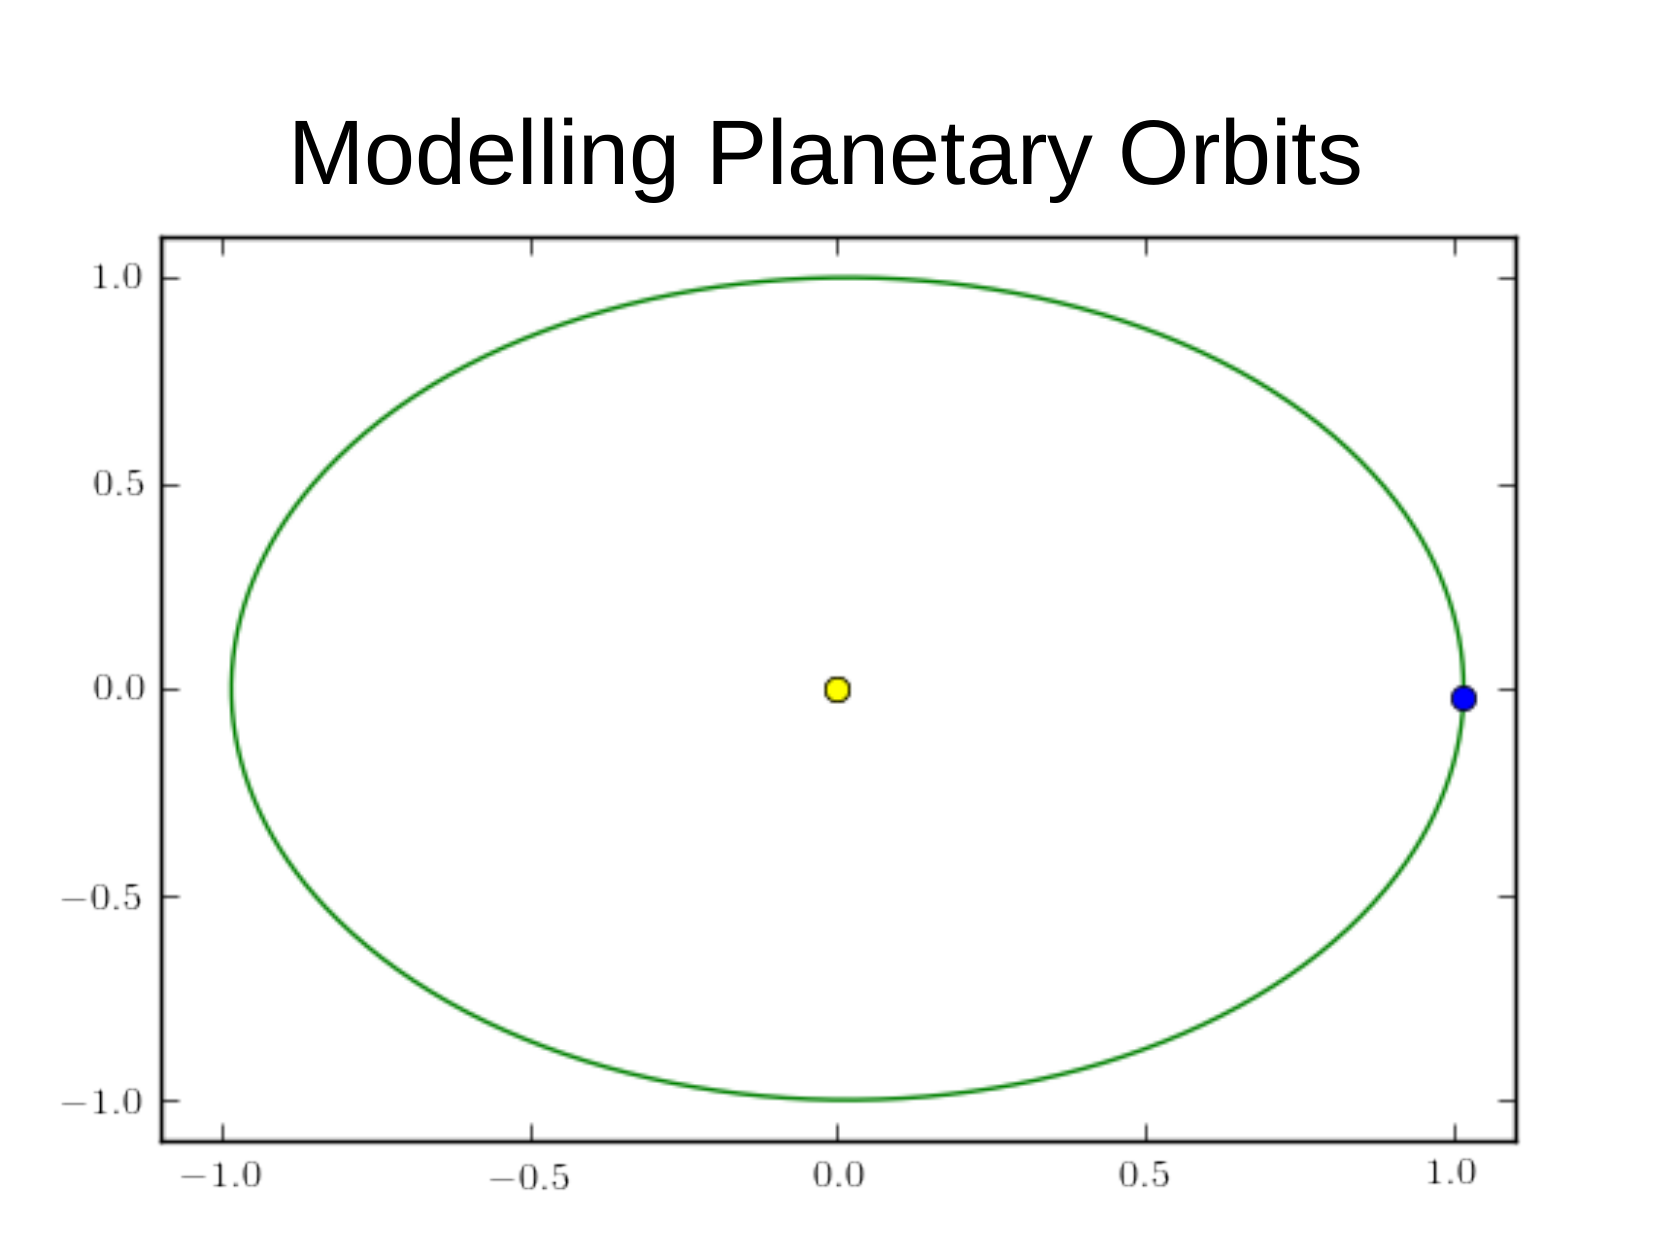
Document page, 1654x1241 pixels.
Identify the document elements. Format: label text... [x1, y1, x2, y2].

title Modelling Planetary Orbits [82, 49, 1571, 257]
picture [33, 211, 1542, 1223]
